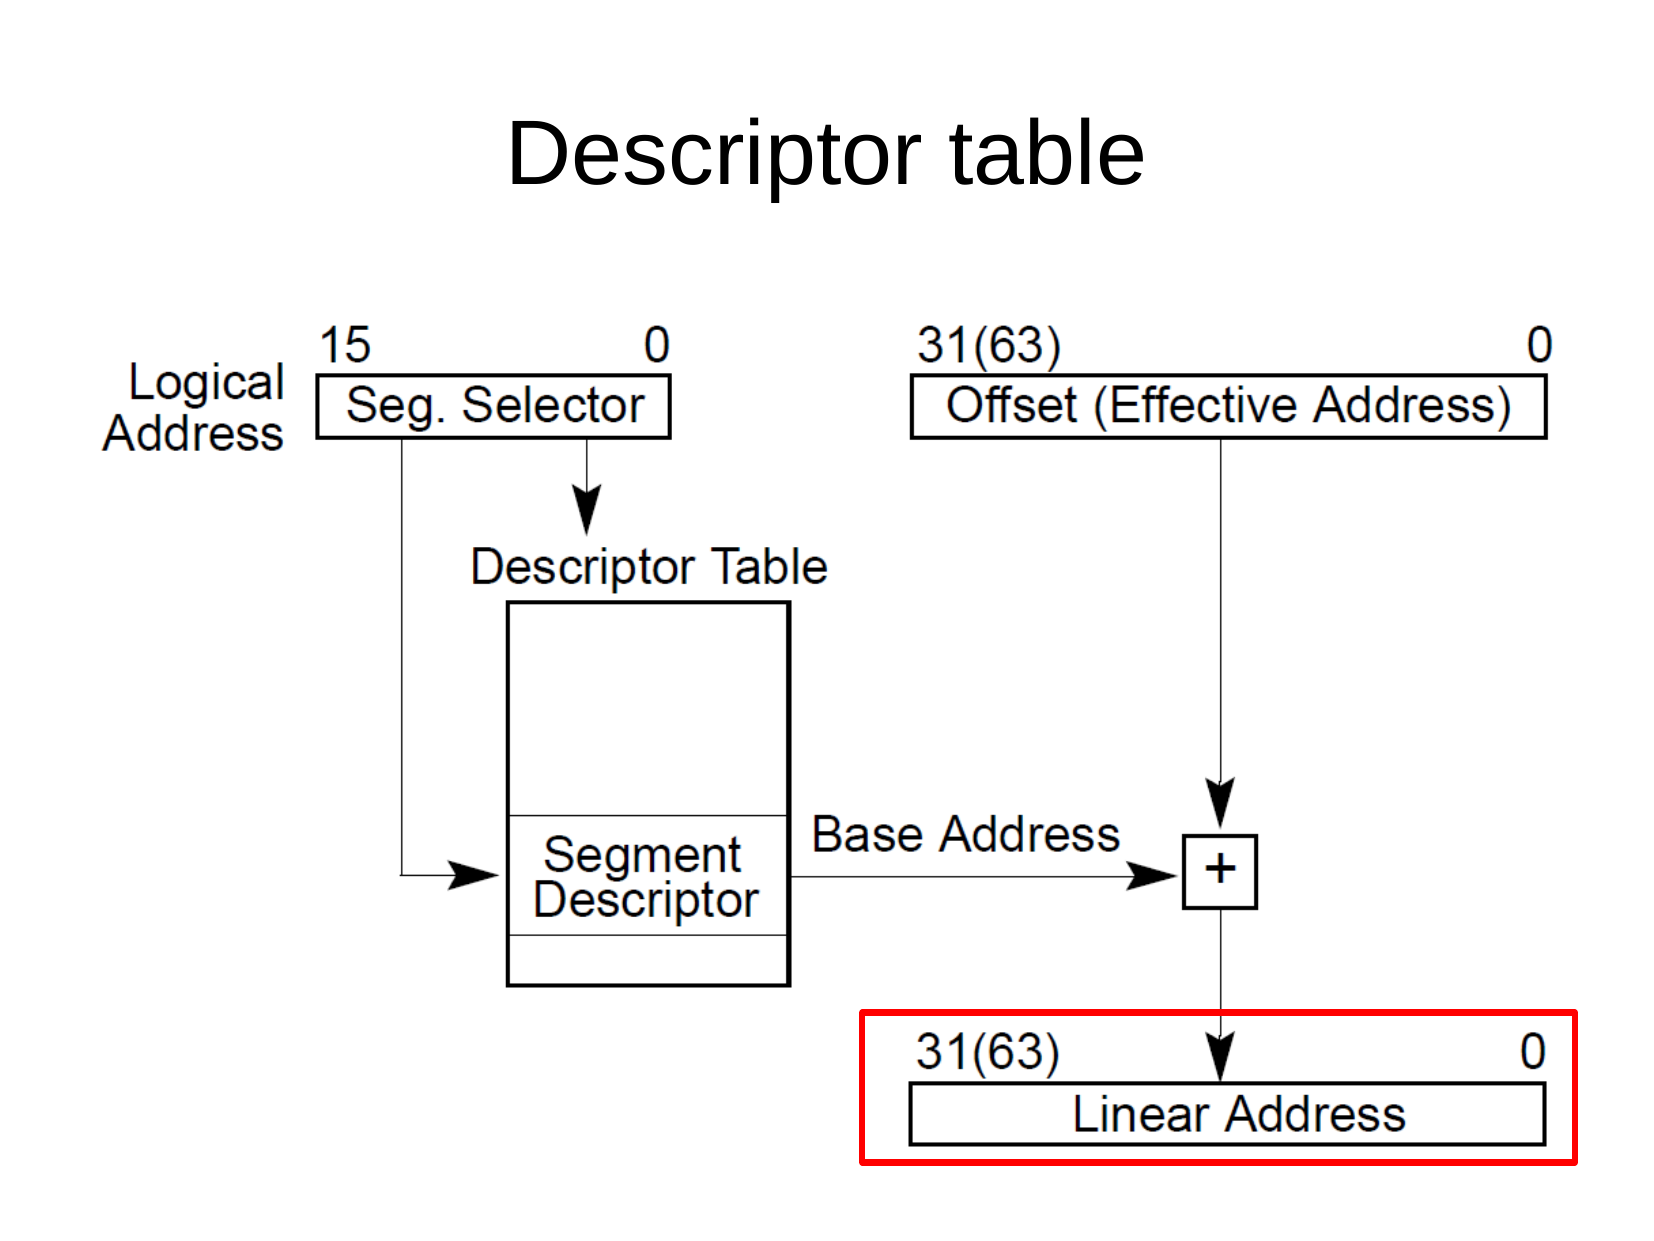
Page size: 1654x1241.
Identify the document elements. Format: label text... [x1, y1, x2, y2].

picture [865, 1016, 1572, 1159]
picture [87, 262, 1593, 1163]
title Descriptor table [82, 49, 1571, 257]
